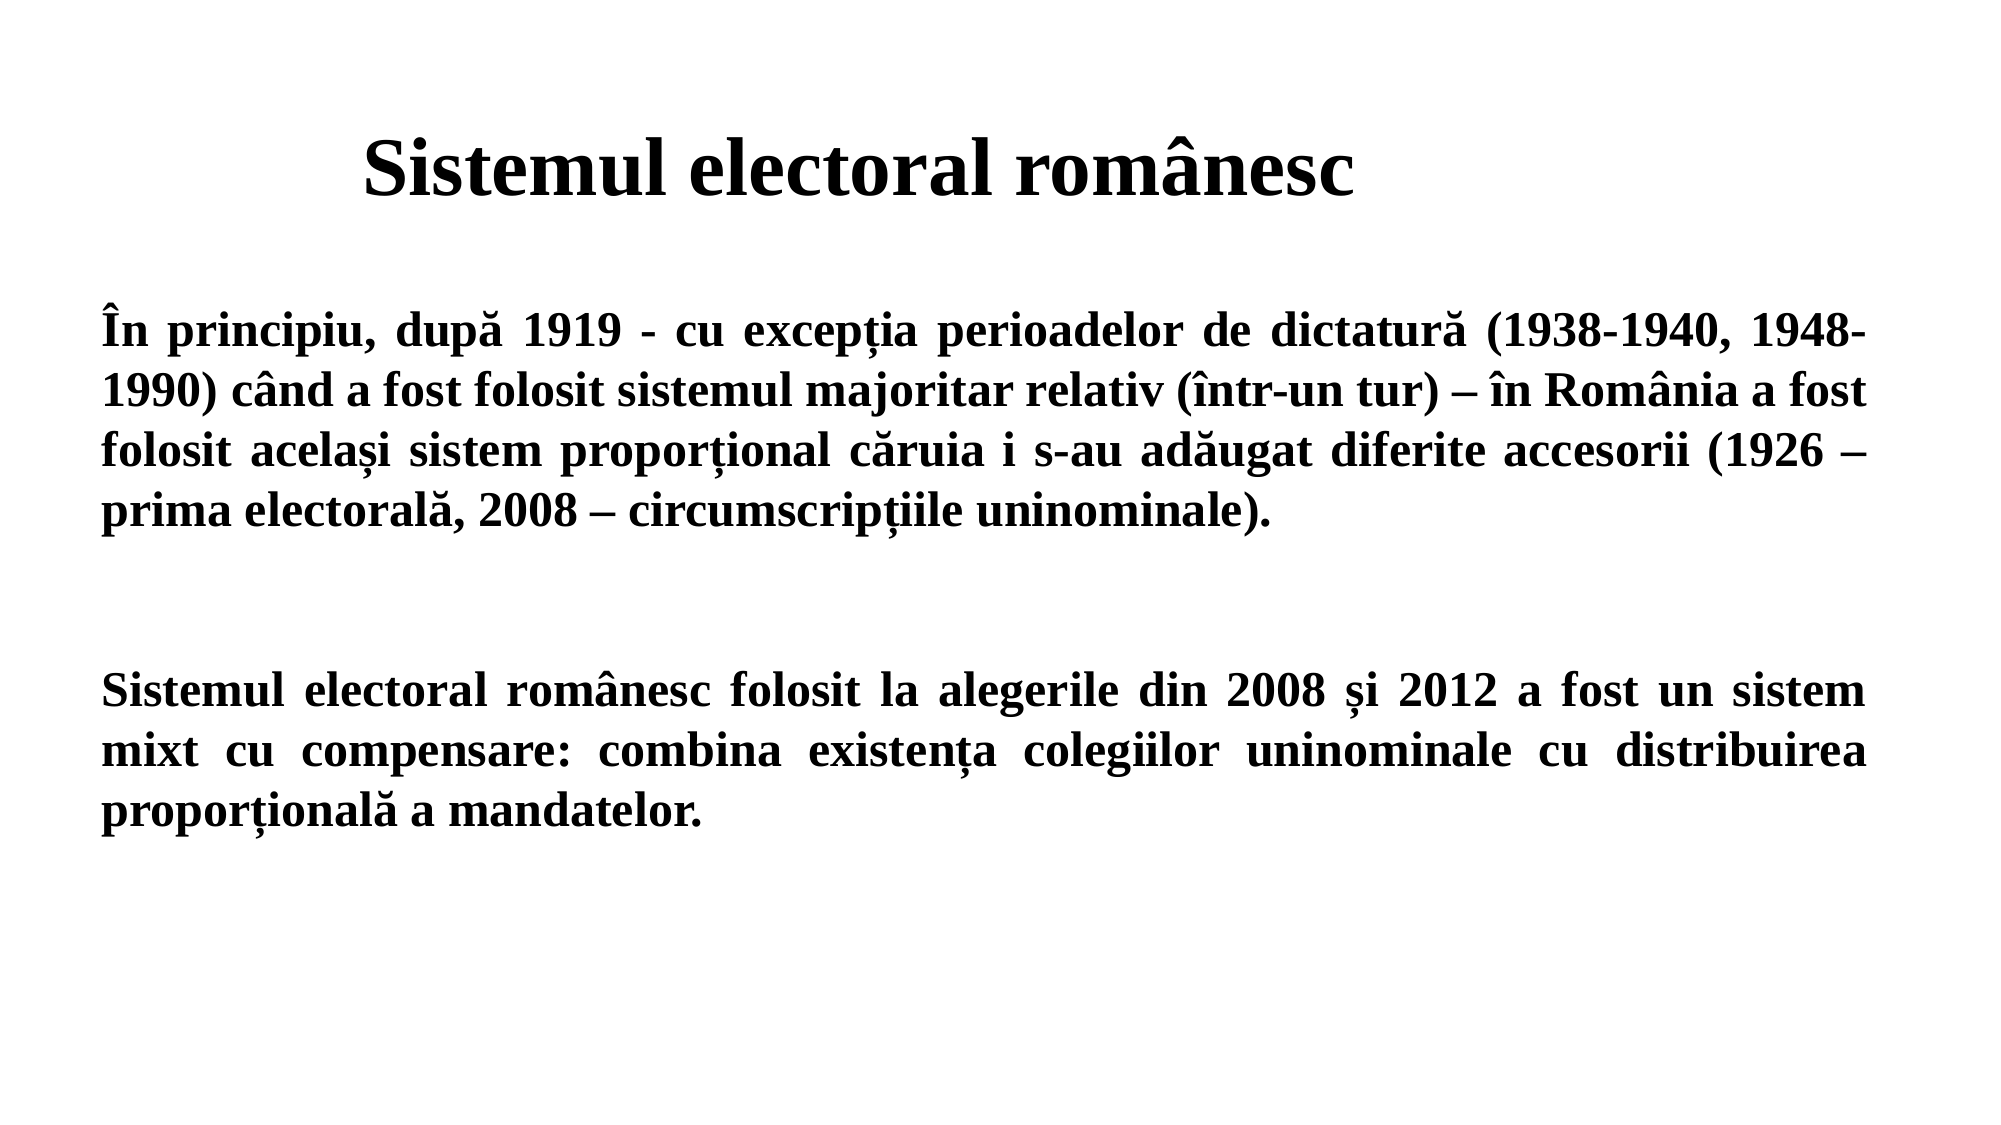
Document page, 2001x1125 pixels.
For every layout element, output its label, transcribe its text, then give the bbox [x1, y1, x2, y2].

text_box În principiu, după 1919 - cu excepția perioadelor de dictatură (1938-1940, 1948-1990) când a fost folosit sistemul majoritar relativ (într-un tur) – în România a fost folosit același sistem proporțional căruia i s-au adăugat diferite accesorii (1926 – prima electorală, 2008 – circumscripțiile uninominale). Sistemul electoral românesc folosit la alegerile din 2008 și 2012 a fost un sistem mixt cu compensare: combina existența colegiilor uninominale cu distribuirea proporțională a mandatelor. [87, 289, 1883, 914]
title Sistemul electoral românesc [347, 111, 1623, 226]
